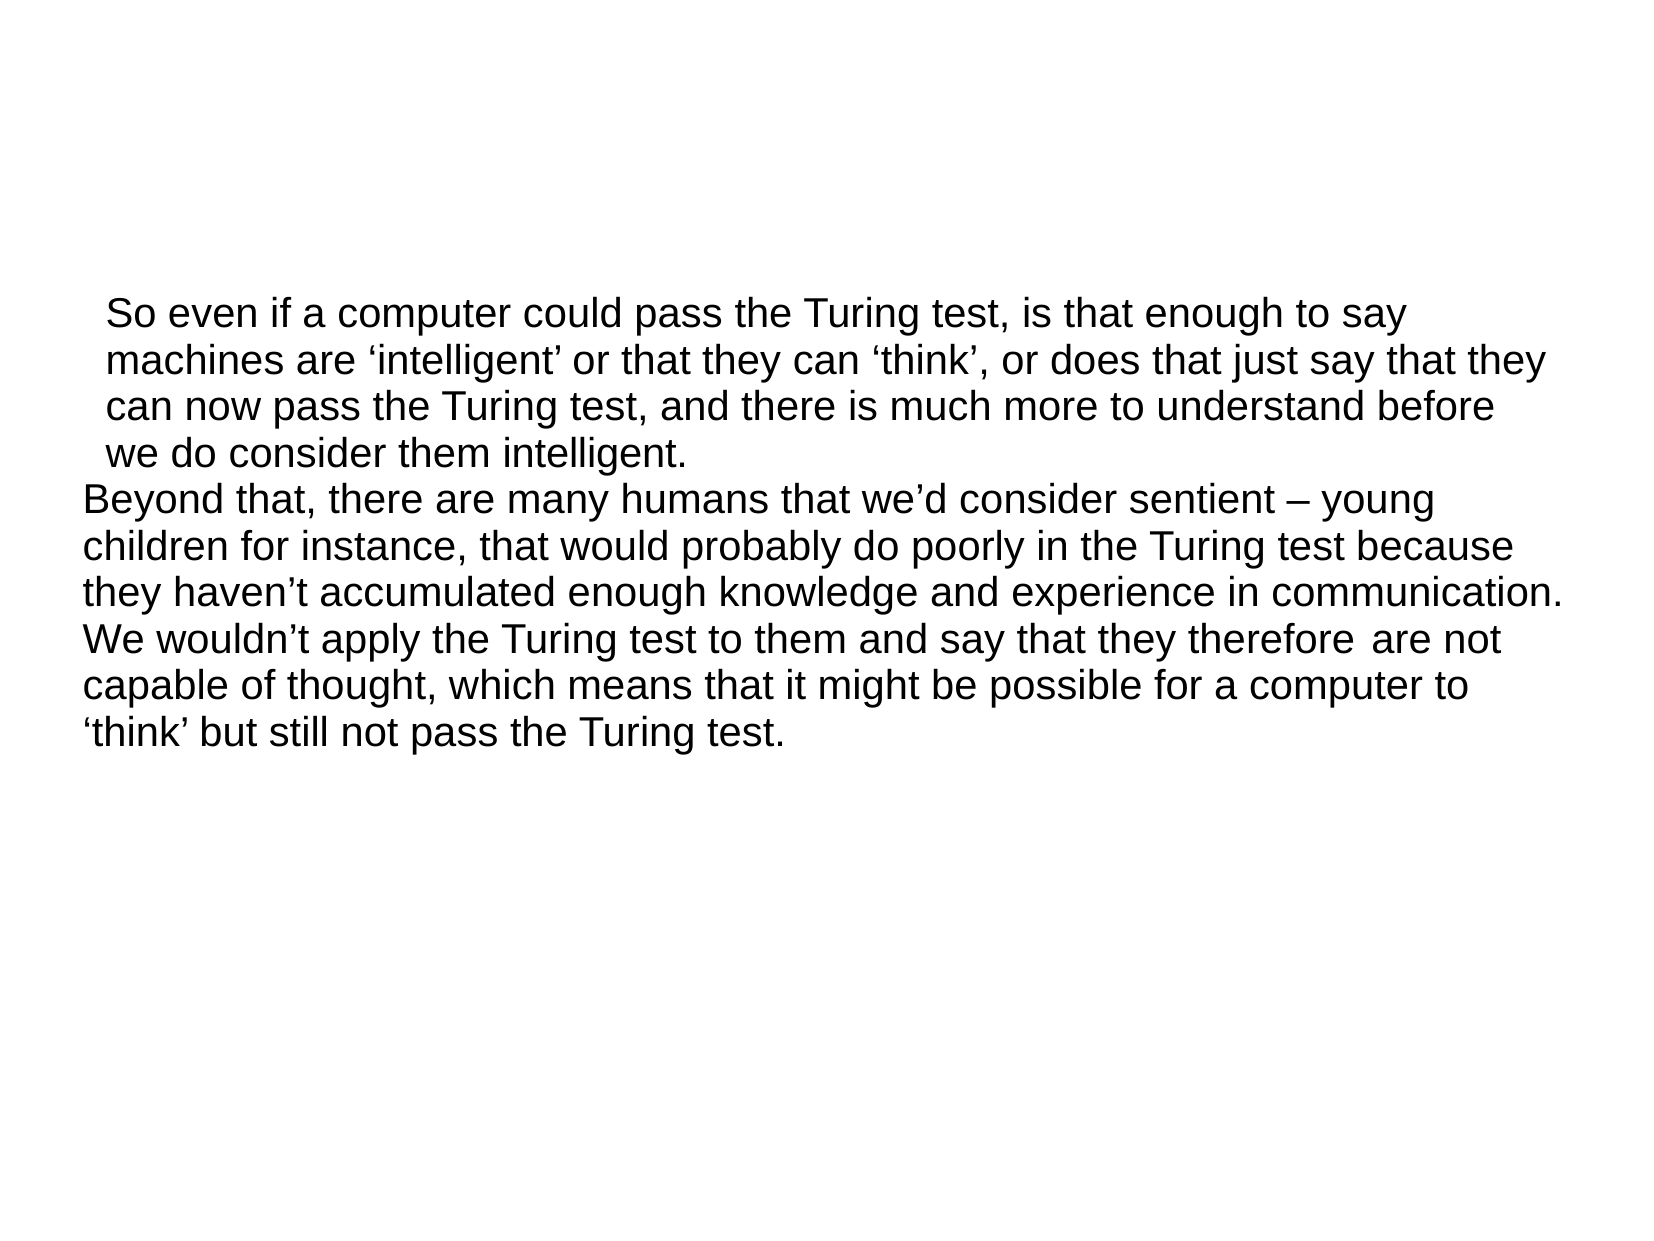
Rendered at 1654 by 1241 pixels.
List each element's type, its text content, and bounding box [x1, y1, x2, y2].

list So even if a computer could pass the Turing test, is that enough to say machines are ‘intelligent’ or that they can ‘think’, or does that just say that they can now pass the Turing test, and there is much more to understand before we do consider them intelligent. Beyond that, there are many humans that we’d consider sentient – young children for instance, that would probably do poorly in the Turing test because they haven’t accumulated enough knowledge and experience in communication. We wouldn’t apply the Turing test to them and say that they therefore are not capable of thought, which means that it might be possible for a computer to ‘think’ but still not pass the Turing test. [82, 290, 1571, 1109]
